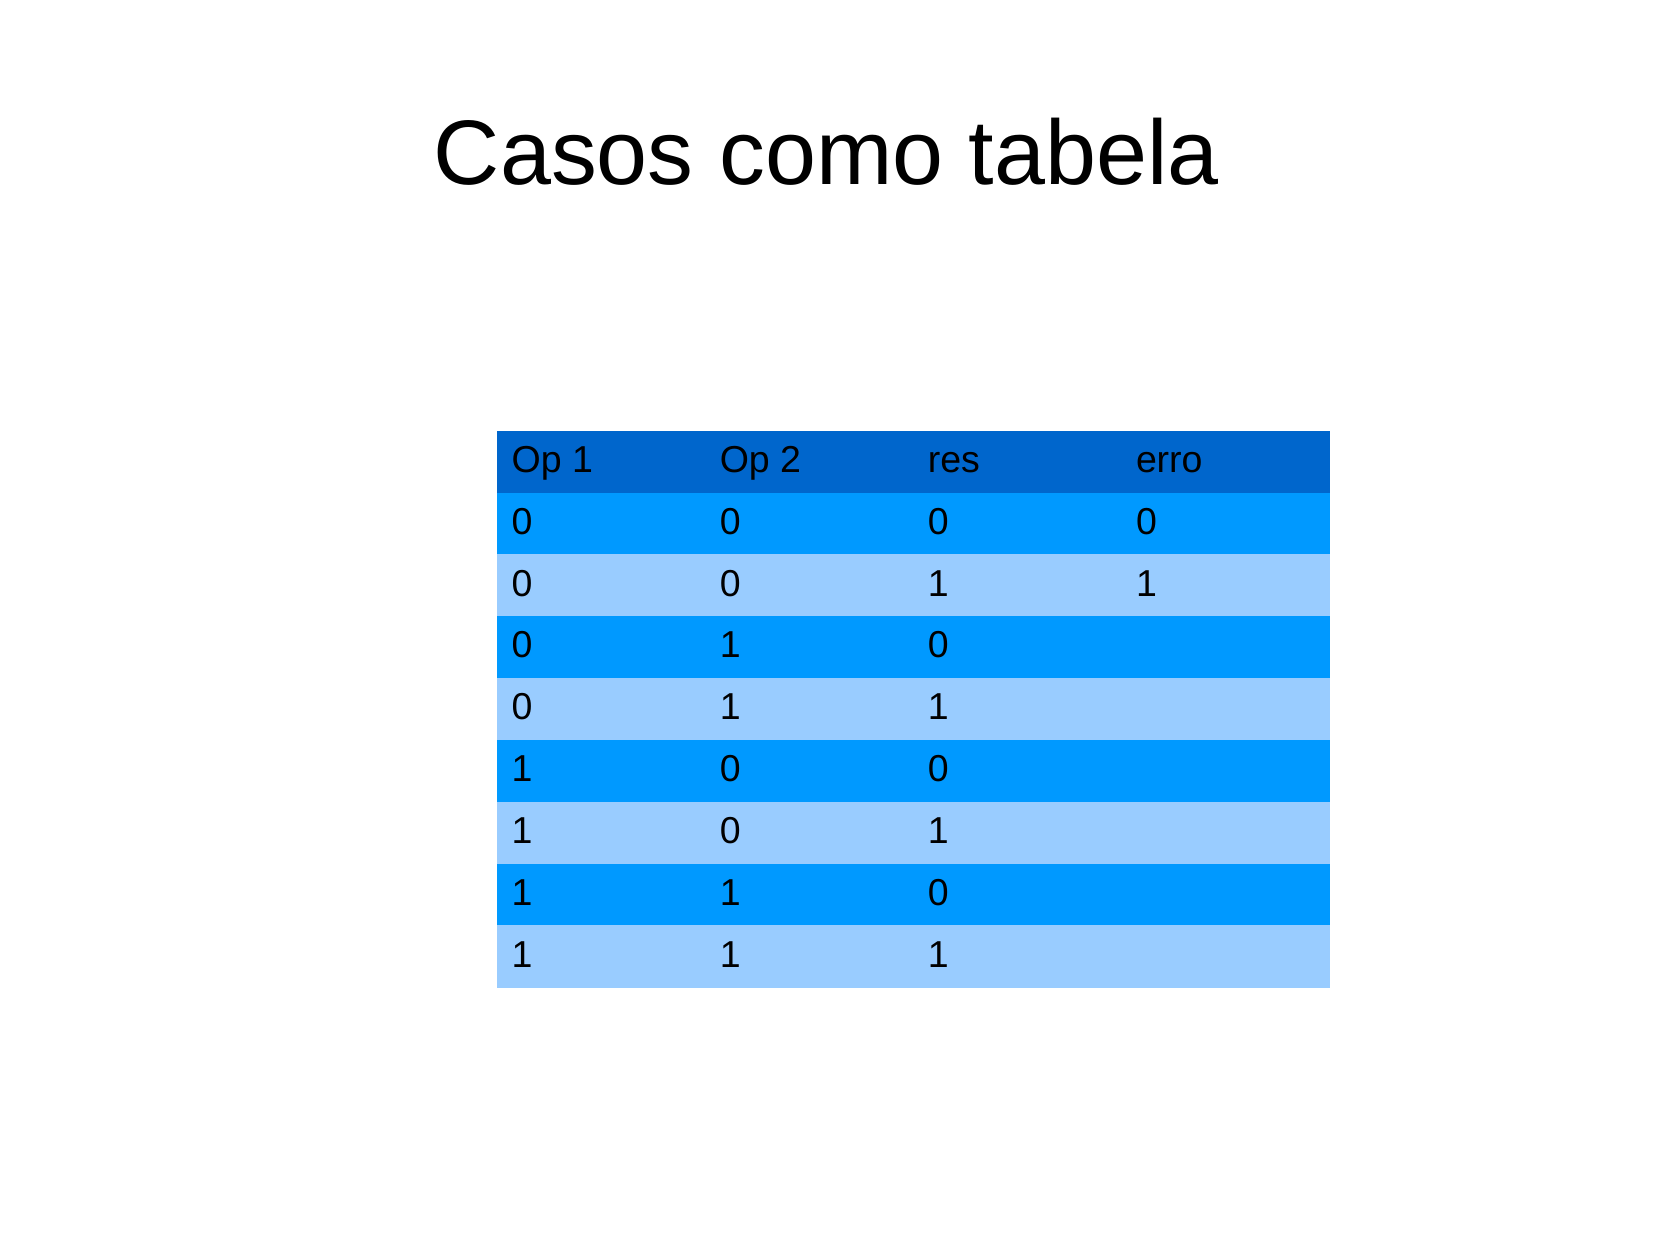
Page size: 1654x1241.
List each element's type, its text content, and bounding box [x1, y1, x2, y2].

table_cell 0 [705, 493, 913, 554]
table_cell 1 [497, 802, 705, 864]
table_cell 0 [497, 554, 705, 616]
table_cell 0 [913, 493, 1121, 554]
table_cell 1 [1121, 554, 1330, 616]
table_cell [1121, 925, 1330, 988]
table_cell 1 [497, 925, 705, 988]
table_cell 1 [913, 554, 1121, 616]
table_cell [1121, 678, 1330, 740]
table_cell 0 [913, 616, 1121, 678]
table_cell 1 [705, 925, 913, 988]
table_cell 1 [705, 678, 913, 740]
table_cell 0 [705, 802, 913, 864]
table_cell [1121, 802, 1330, 864]
table_cell 1 [913, 925, 1121, 988]
table_cell 1 [497, 740, 705, 802]
title Casos como tabela [82, 49, 1571, 257]
table_cell 1 [913, 802, 1121, 864]
table_header Op 1 [497, 431, 705, 493]
table_cell [1121, 864, 1330, 925]
table_cell 1 [705, 616, 913, 678]
table_cell 1 [497, 864, 705, 925]
table_cell 0 [913, 740, 1121, 802]
table_cell [1121, 740, 1330, 802]
table_cell 0 [1121, 493, 1330, 554]
table_header Op 2 [705, 431, 913, 493]
table_cell 0 [705, 554, 913, 616]
table_header res [913, 431, 1121, 493]
table_cell 0 [705, 740, 913, 802]
table_header erro [1121, 431, 1330, 493]
table_cell 0 [913, 864, 1121, 925]
table_cell 1 [913, 678, 1121, 740]
table_cell 0 [497, 678, 705, 740]
table_cell [1121, 616, 1330, 678]
table_cell 1 [705, 864, 913, 925]
table_cell 0 [497, 616, 705, 678]
table_cell 0 [497, 493, 705, 554]
